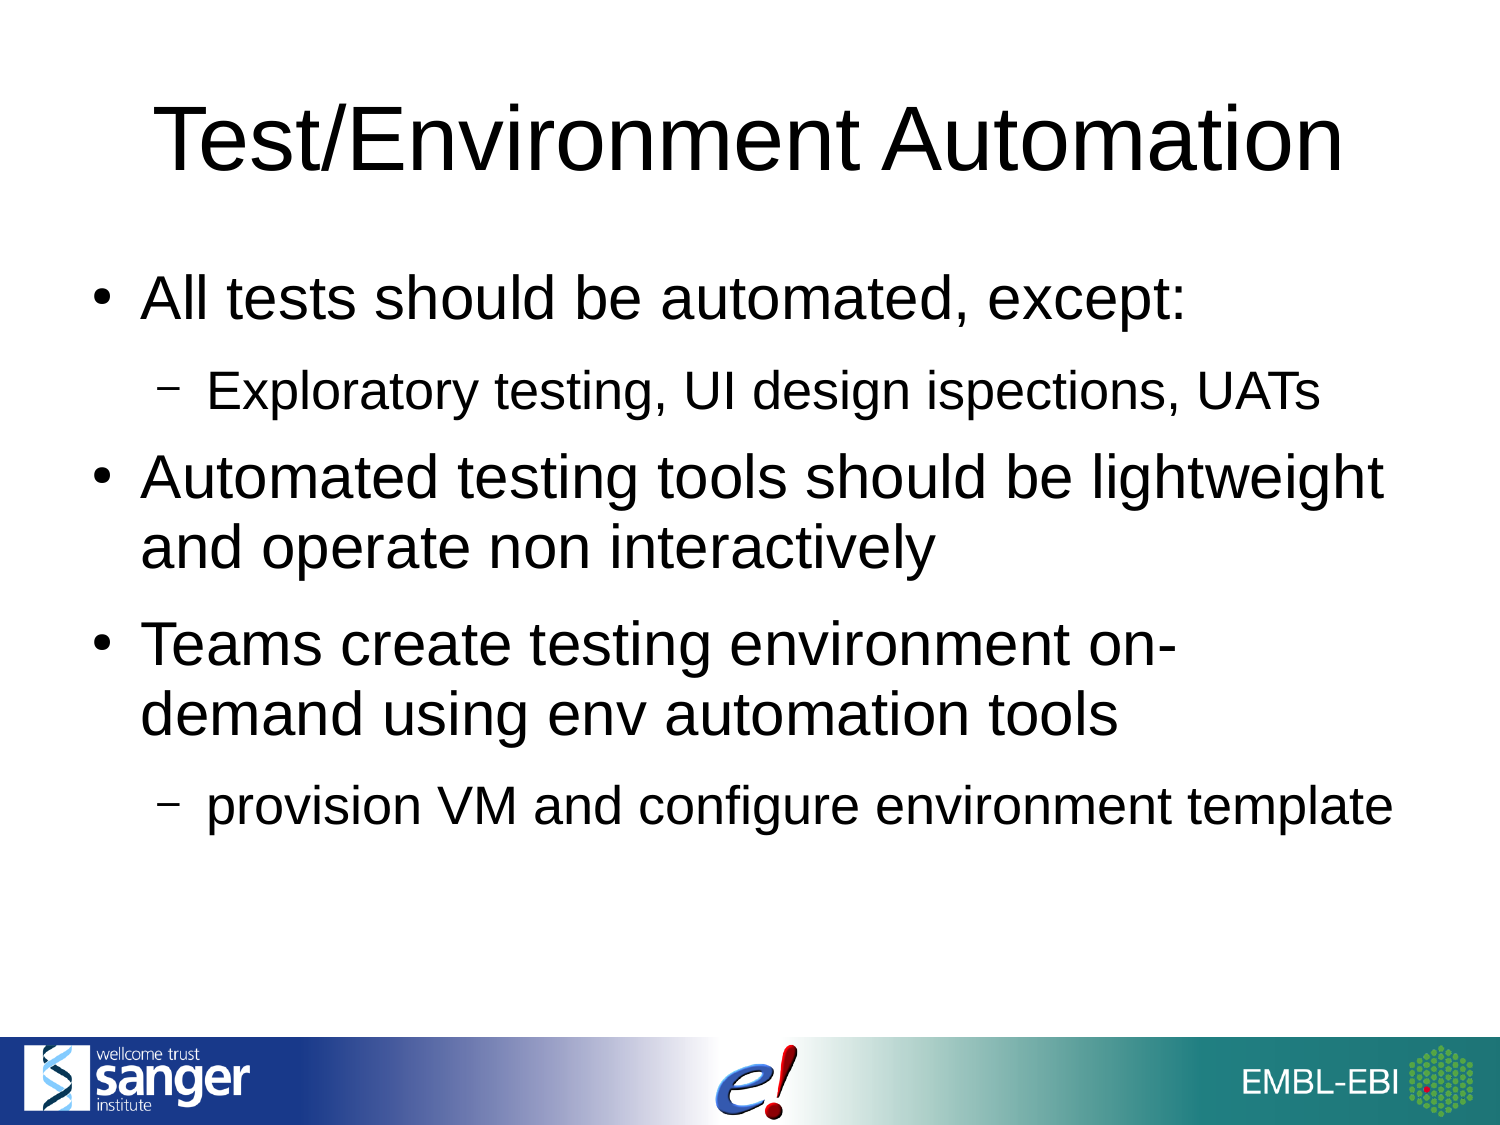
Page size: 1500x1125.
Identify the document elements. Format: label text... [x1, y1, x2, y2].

list All tests should be automated, except: Exploratory testing, UI design ispections, UATs Automated testing tools should be lightweight and operate non interactively Teams create testing environment on-demand using env automation tools provision VM and configure environment template [75, 263, 1395, 916]
title Test/Environment Automation [75, 44, 1425, 233]
picture [0, 1037, 1500, 1125]
